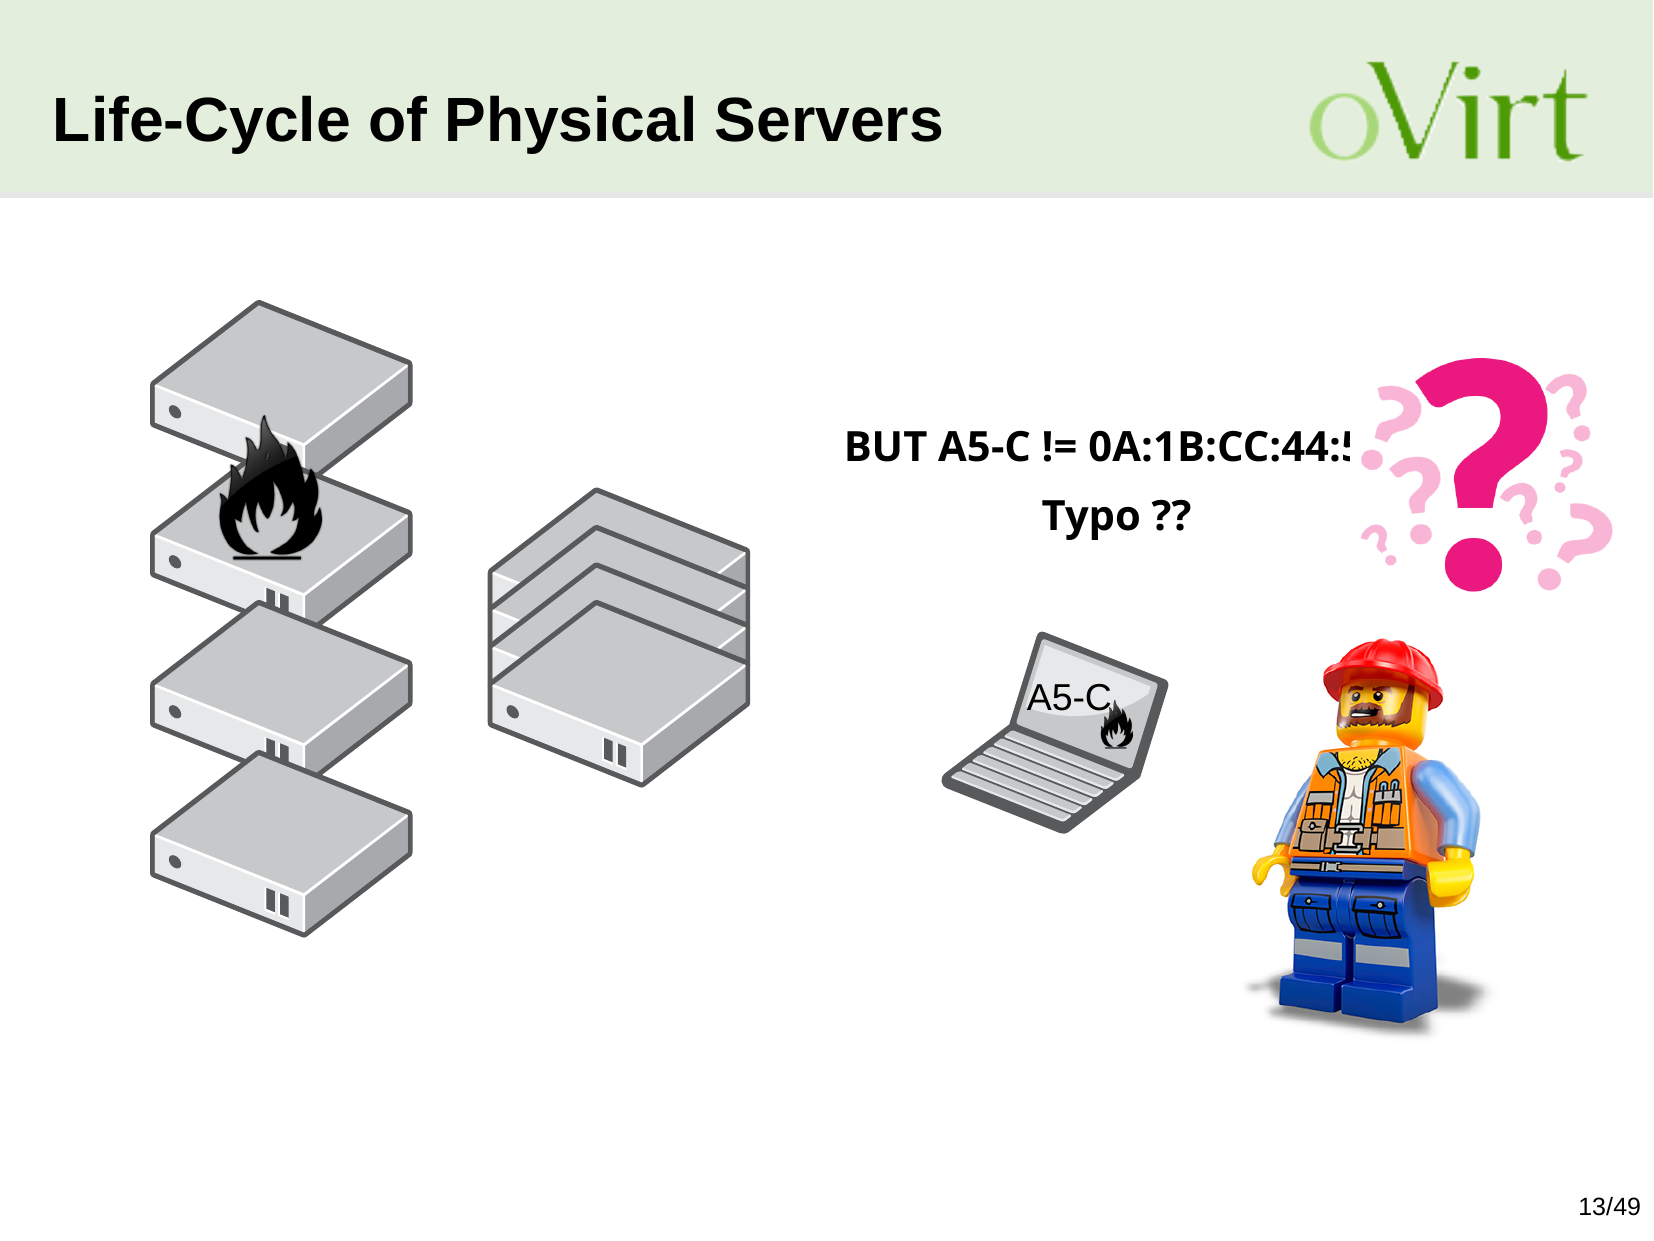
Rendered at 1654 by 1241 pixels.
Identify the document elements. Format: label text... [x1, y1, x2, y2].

text_box BUT A5-C != 0A:1B:CC:44:55 Typo ?? [808, 412, 1426, 683]
title Life-Cycle of Physical Servers [52, 14, 1330, 154]
picture [1350, 347, 1613, 601]
text_box A5-C [1012, 669, 1128, 726]
picture [487, 487, 751, 788]
picture [941, 683, 1169, 834]
picture [1289, 36, 1613, 181]
picture [150, 300, 413, 938]
picture [1203, 627, 1538, 1051]
